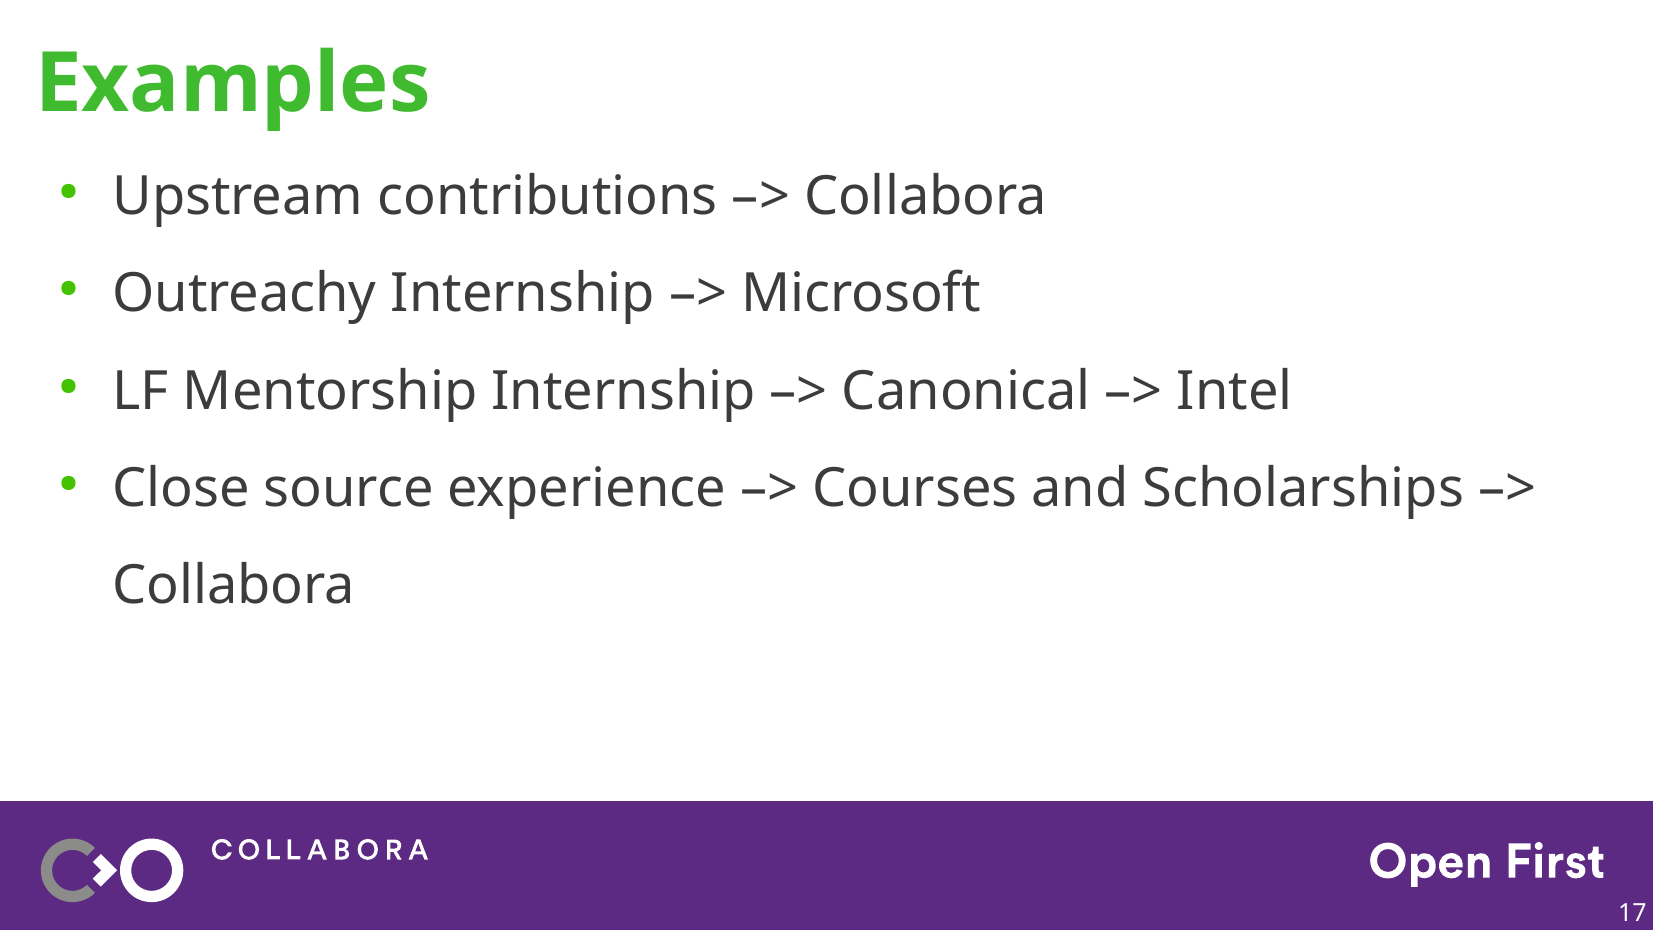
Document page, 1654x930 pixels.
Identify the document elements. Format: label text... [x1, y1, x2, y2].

list Upstream contributions –> Collabora Outreachy Internship –> Microsoft LF Mentorship Internship –> Canonical –> Intel Close source experience –> Courses and Scholarships –> Collabora [41, 160, 1613, 804]
title Examples [35, 28, 1608, 192]
